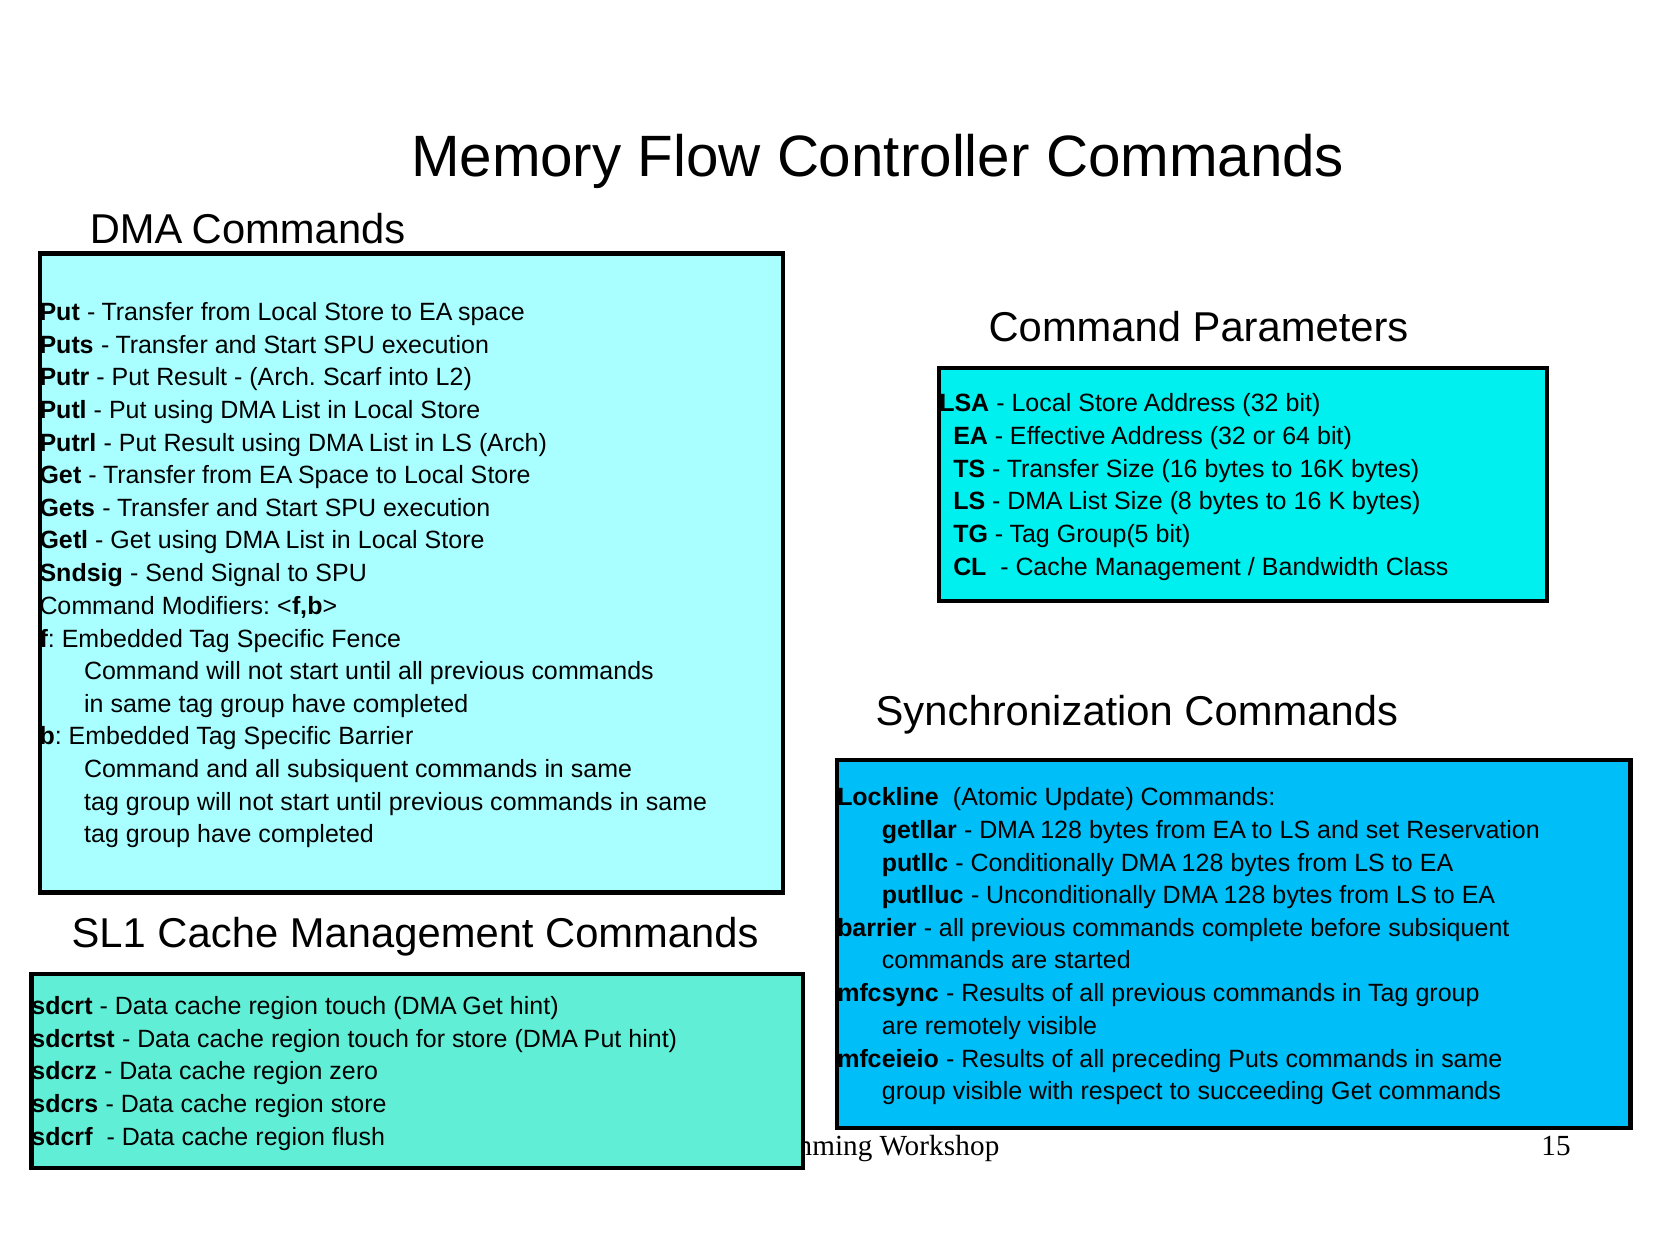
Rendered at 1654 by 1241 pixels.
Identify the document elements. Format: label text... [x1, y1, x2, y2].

text_box Synchronization Commands [875, 687, 1399, 734]
text_box DMA Commands [89, 206, 406, 253]
text_box SL1 Cache Management Commands [71, 909, 759, 957]
text_box sdcrt - Data cache region touch (DMA Get hint) sdcrtst - Data cache region touch for store (DMA Put hint) sdcrz - Data cache region zero sdcrs - Data cache region store sdcrf - Data cache region flush [31, 973, 804, 1169]
text_box Put - Transfer from Local Store to EA space Puts - Transfer and Start SPU execution Putr - Put Result - (Arch. Scarf into L2) Putl - Put using DMA List in Local Store Putrl - Put Result using DMA List in LS (Arch) Get - Transfer from EA Space to Local Store Gets - Transfer and Start SPU execution Getl - Get using DMA List in Local Store Sndsig - Send Signal to SPU Command Modifiers: <f,b> f: Embedded Tag Specific Fence Command will not start until all previous commands in same tag group have completed b: Embedded Tag Specific Barrier Command and all subsiquent commands in same tag group will not start until previous commands in same tag group have completed [39, 253, 784, 893]
text_box Lockline (Atomic Update) Commands: getllar - DMA 128 bytes from EA to LS and set Reservation putllc - Conditionally DMA 128 bytes from LS to EA putlluc - Unconditionally DMA 128 bytes from LS to EA barrier - all previous commands complete before subsiquent commands are started mfcsync - Results of all previous commands in Tag group are remotely visible mfceieio - Results of all preceding Puts commands in same group visible with respect to succeeding Get commands [837, 760, 1631, 1128]
text_box LSA - Local Store Address (32 bit) EA - Effective Address (32 or 64 bit) TS - Transfer Size (16 bytes to 16K bytes) LS - DMA List Size (8 bytes to 16 K bytes) TG - Tag Group(5 bit) CL - Cache Management / Bandwidth Class [939, 368, 1548, 602]
text_box Command Parameters [988, 303, 1409, 351]
text_box Memory Flow Controller Commands [411, 123, 1468, 189]
